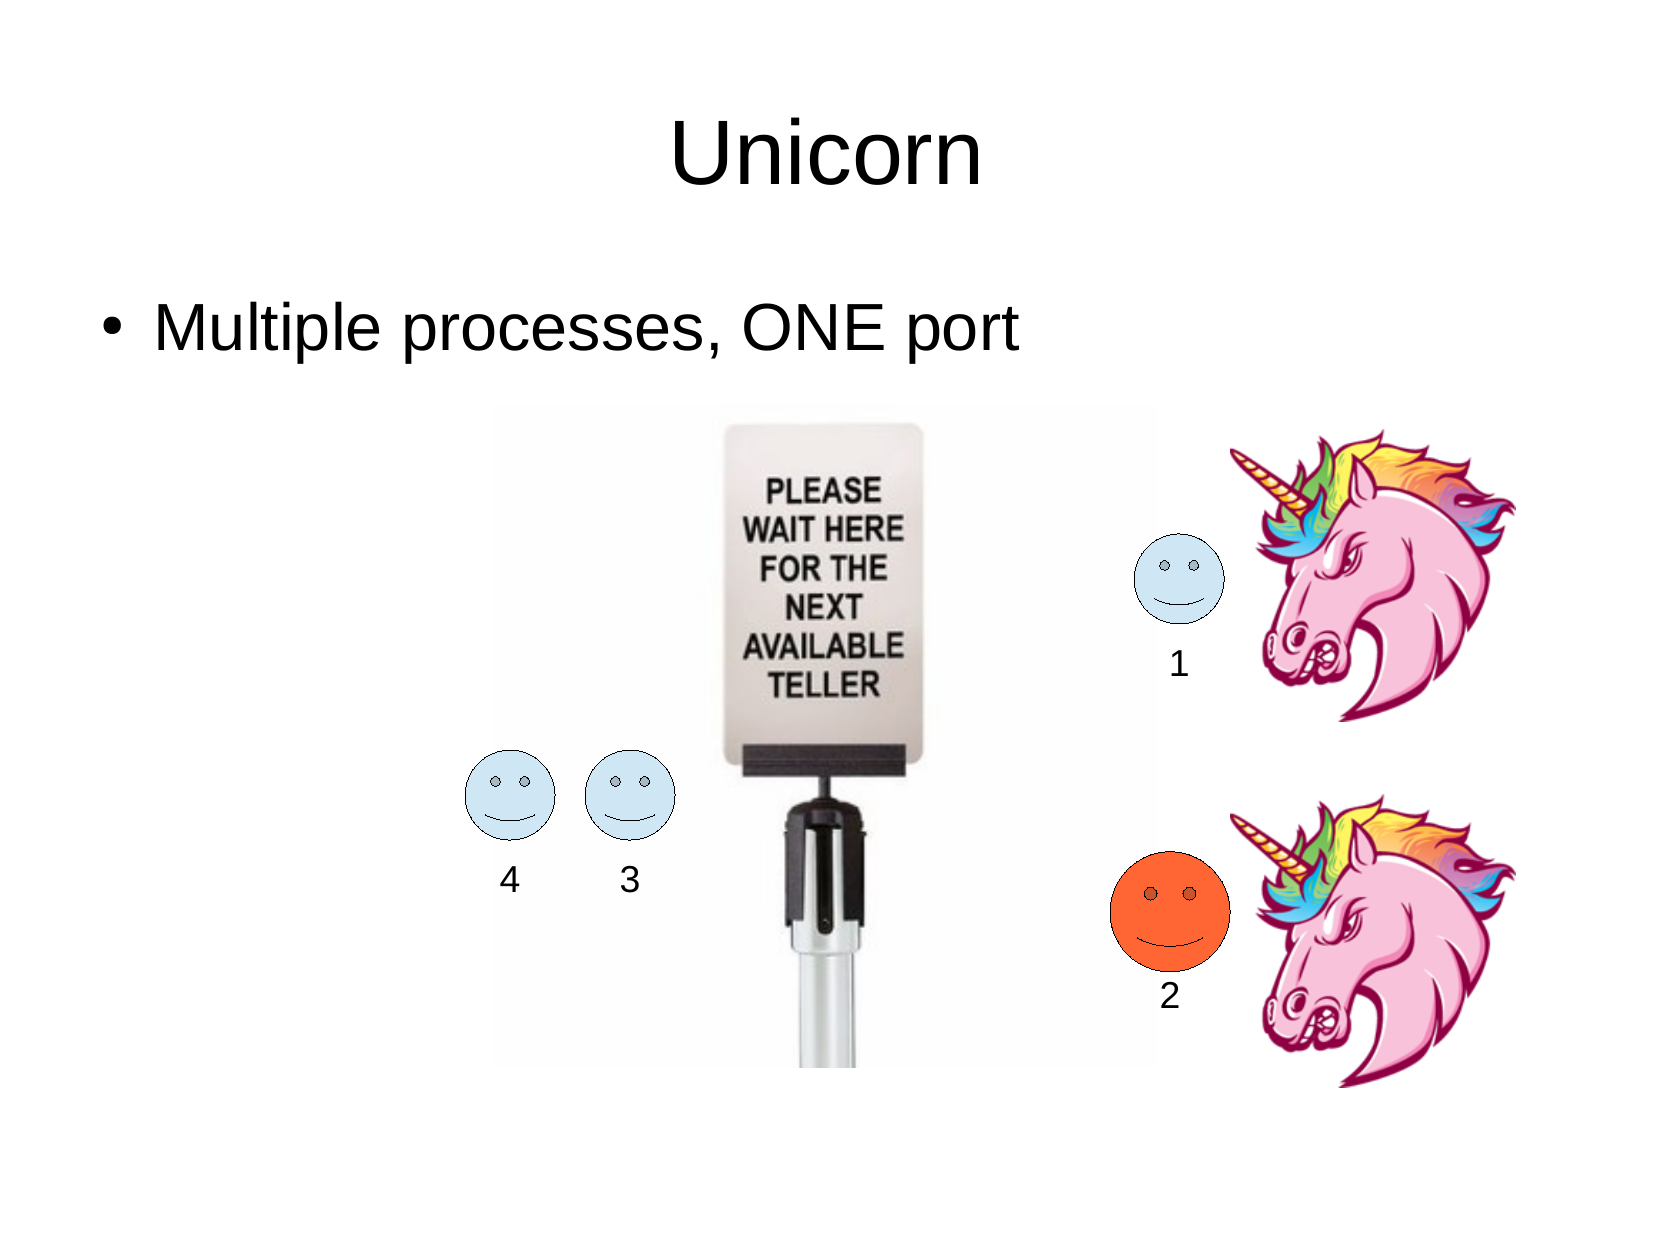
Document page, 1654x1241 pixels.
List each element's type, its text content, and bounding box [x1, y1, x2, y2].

picture [1230, 794, 1516, 1088]
text_box 3 [585, 750, 676, 841]
text_box 2 [1110, 851, 1231, 972]
list Multiple processes, ONE port [82, 290, 1571, 1109]
text_box 1 [1134, 533, 1225, 624]
picture [1230, 429, 1516, 722]
title Unicorn [82, 49, 1571, 257]
text_box 4 [465, 750, 556, 841]
